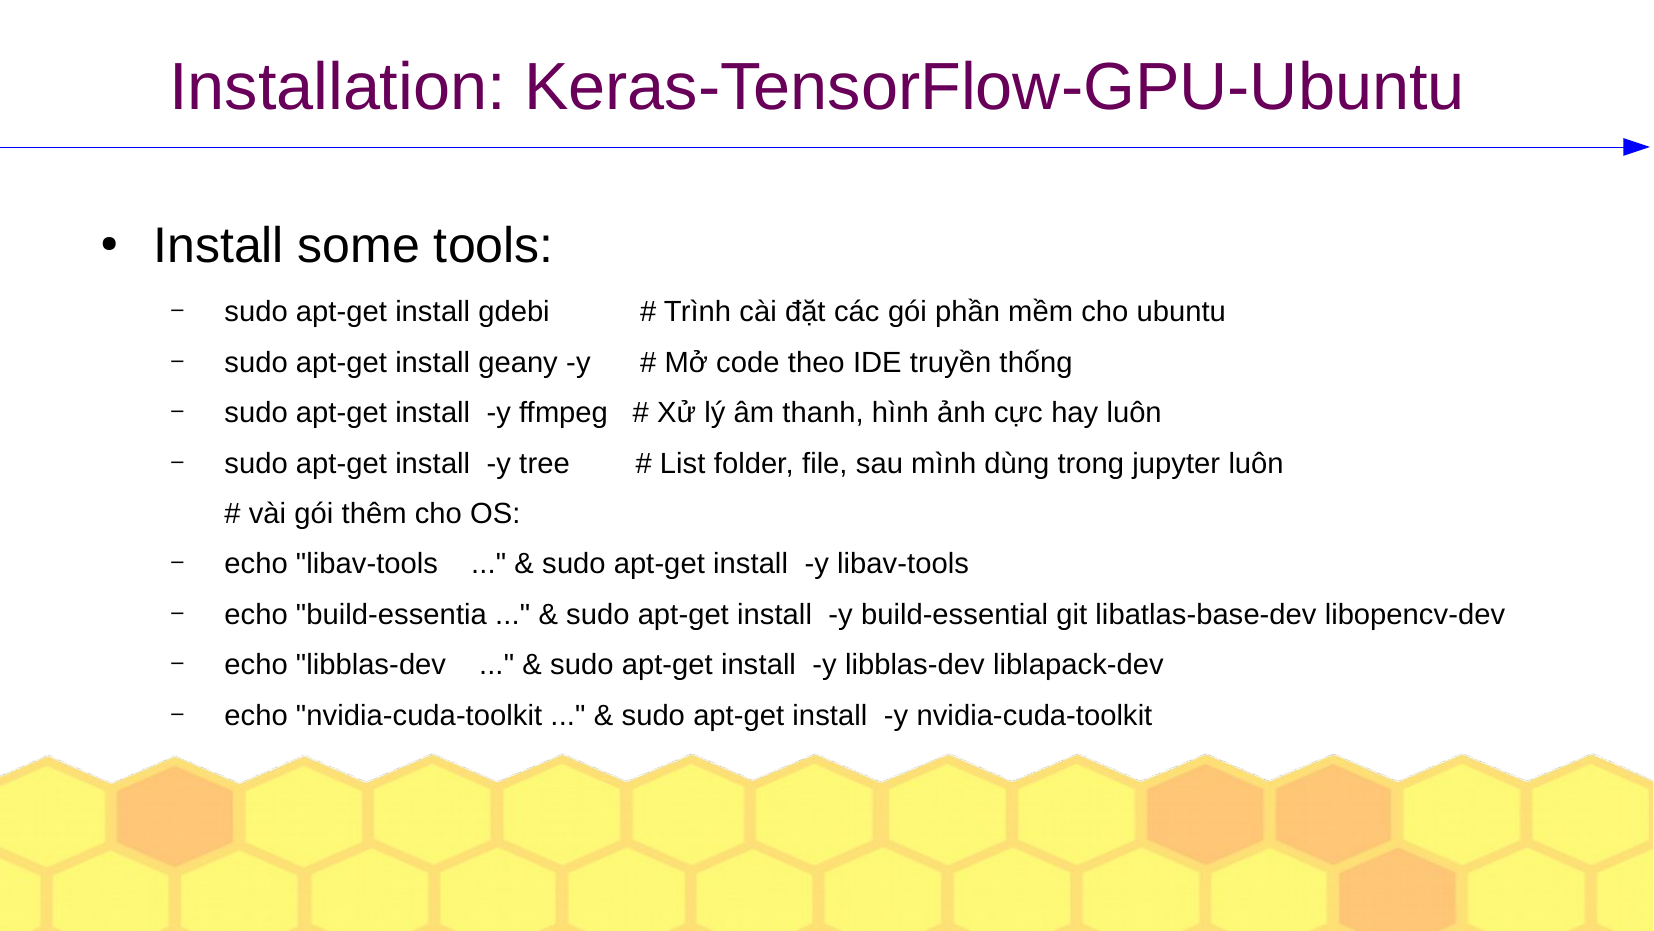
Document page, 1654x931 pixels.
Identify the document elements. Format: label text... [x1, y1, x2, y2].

picture [0, 751, 1654, 931]
list Install some tools: sudo apt-get install gdebi # Trình cài đặt các gói phần mềm cho ubuntu sudo apt-get install geany -y # Mở code theo IDE truyền thống sudo apt-get install -y ffmpeg # Xử lý âm thanh, hình ảnh cực hay luôn sudo apt-get install -y tree # List folder, file, sau mình dùng trong jupyter luôn # vài gói thêm cho OS: echo "libav-tools ..." & sudo apt-get install -y libav-tools echo "build-essentia ..." & sudo apt-get install -y build-essential git libatlas-base-dev libopencv-dev echo "libblas-dev ..." & sudo apt-get install -y libblas-dev liblapack-dev echo "nvidia-cuda-toolkit ..." & sudo apt-get install -y nvidia-cuda-toolkit [82, 217, 1571, 757]
title Installation: Keras-TensorFlow-GPU-Ubuntu [82, 25, 1571, 147]
